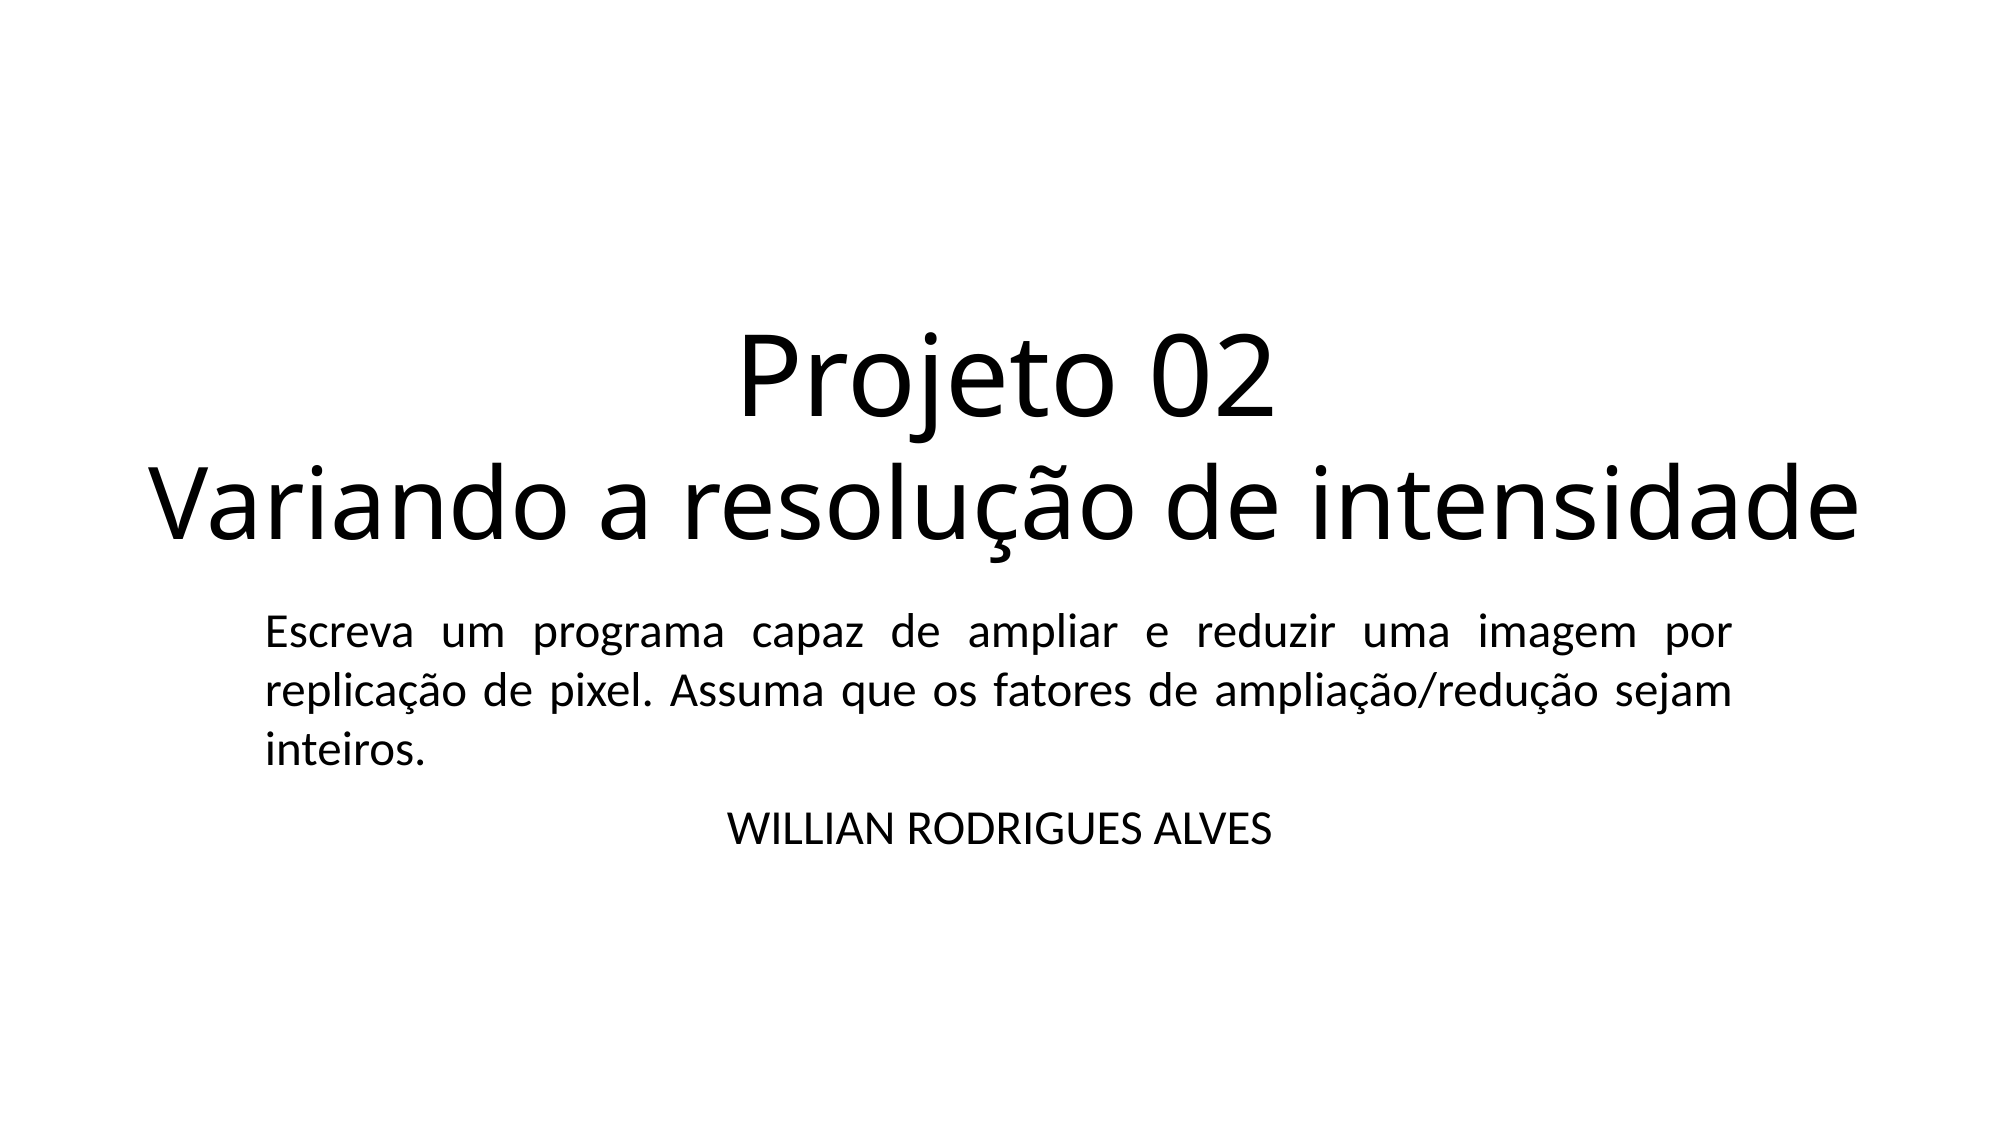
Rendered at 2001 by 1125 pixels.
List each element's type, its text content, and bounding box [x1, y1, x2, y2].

title Projeto 02 Variando a resolução de intensidade [132, 175, 1882, 568]
subtitle Escreva um programa capaz de ampliar e reduzir uma imagem por replicação de pixel. Assuma que os fatores de ampliação/redução sejam inteiros. WILLIAN RODRIGUES ALVES [249, 590, 1750, 863]
